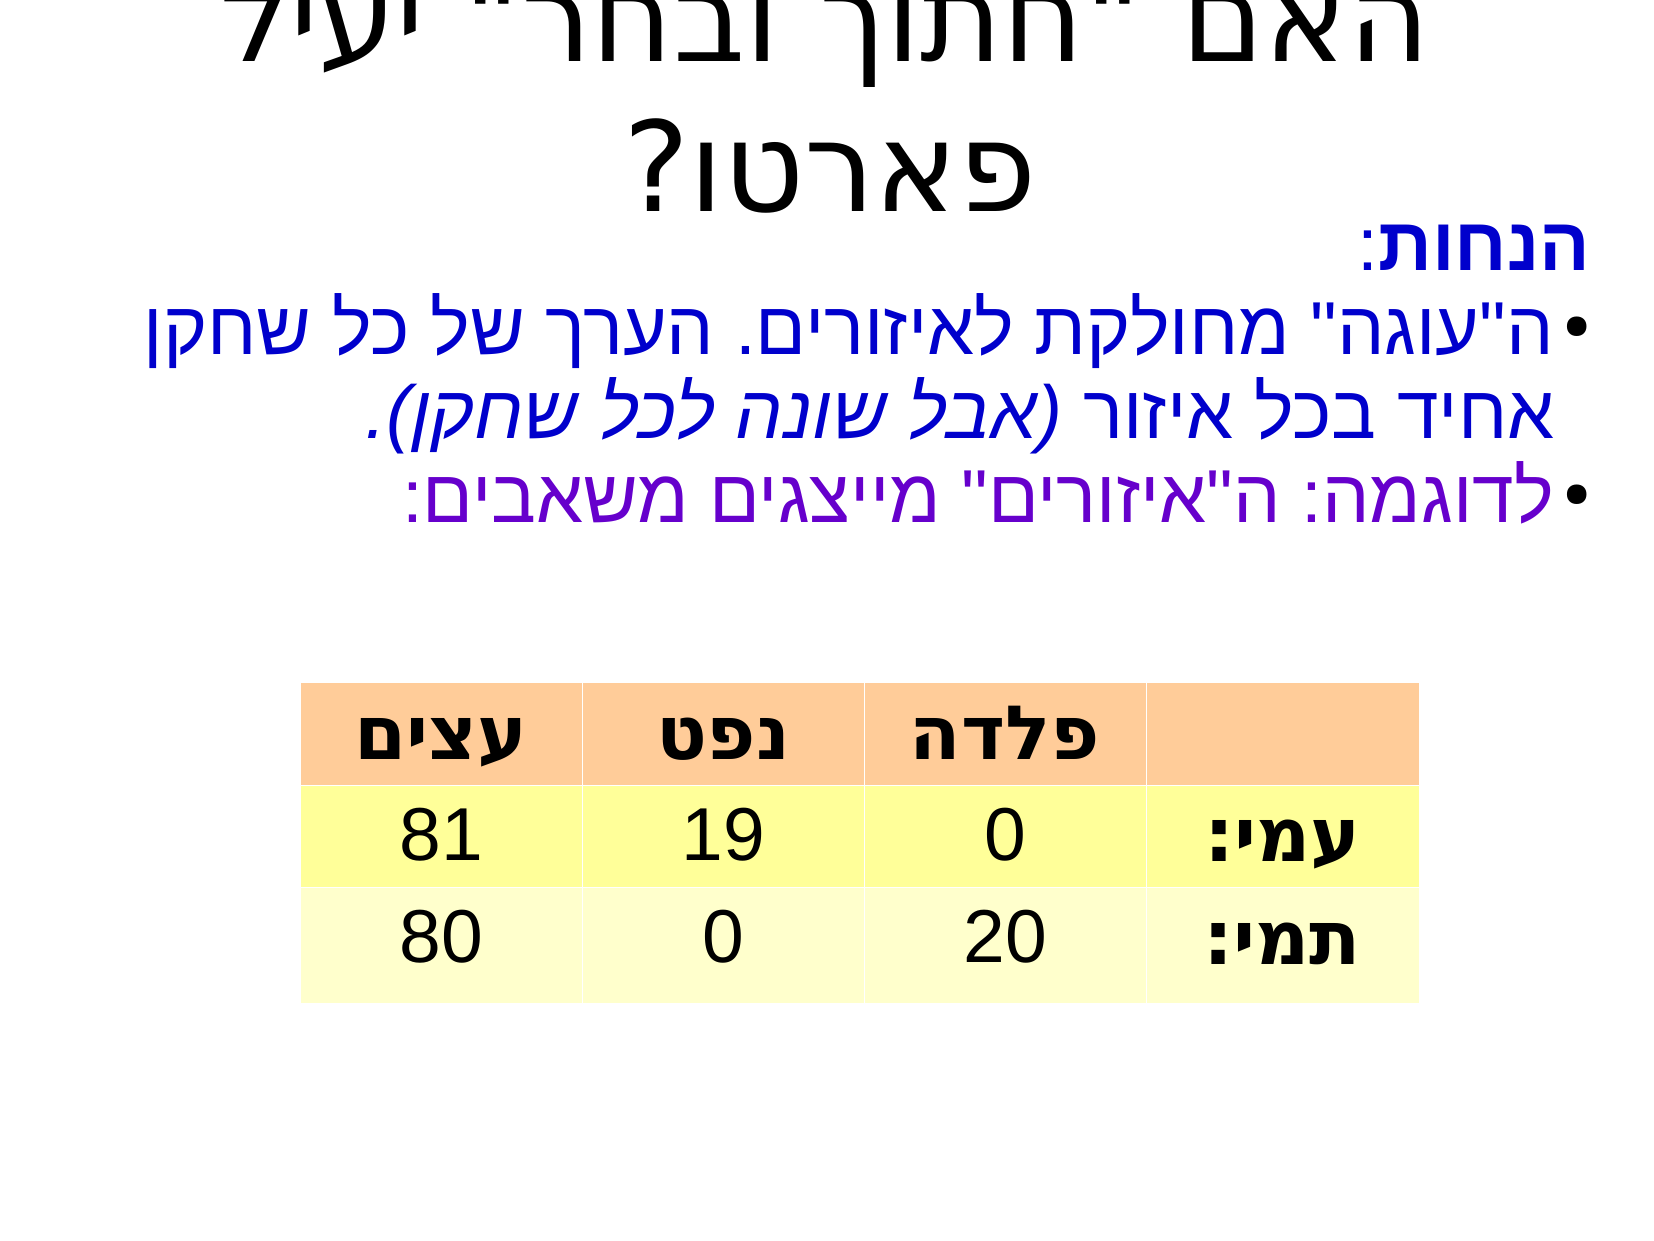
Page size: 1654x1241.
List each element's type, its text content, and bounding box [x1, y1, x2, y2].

table_cell 81 [301, 786, 582, 887]
table_header [1147, 683, 1419, 785]
table_cell 0 [583, 888, 864, 1003]
table_header עצים [301, 683, 582, 785]
text_box הנחות: ה"עוגה" מחולקת לאיזורים. הערך של כל שחקן אחיד בכל איזור (אבל שונה לכל שחקן). לדוגמה: ה"איזורים" מייצגים משאבים: [60, 195, 1606, 1147]
title האם "חתוך ובחר" יעיל פארטו? [30, 7, 1654, 166]
table_cell 19 [583, 786, 864, 887]
table_cell תמי: [1147, 888, 1419, 1003]
table_cell 80 [301, 888, 582, 1003]
table_cell עמי: [1147, 786, 1419, 887]
table_header פלדה [865, 683, 1146, 785]
table_cell 20 [865, 888, 1146, 1003]
table_cell 0 [865, 786, 1146, 887]
table_header נפט [583, 683, 864, 785]
